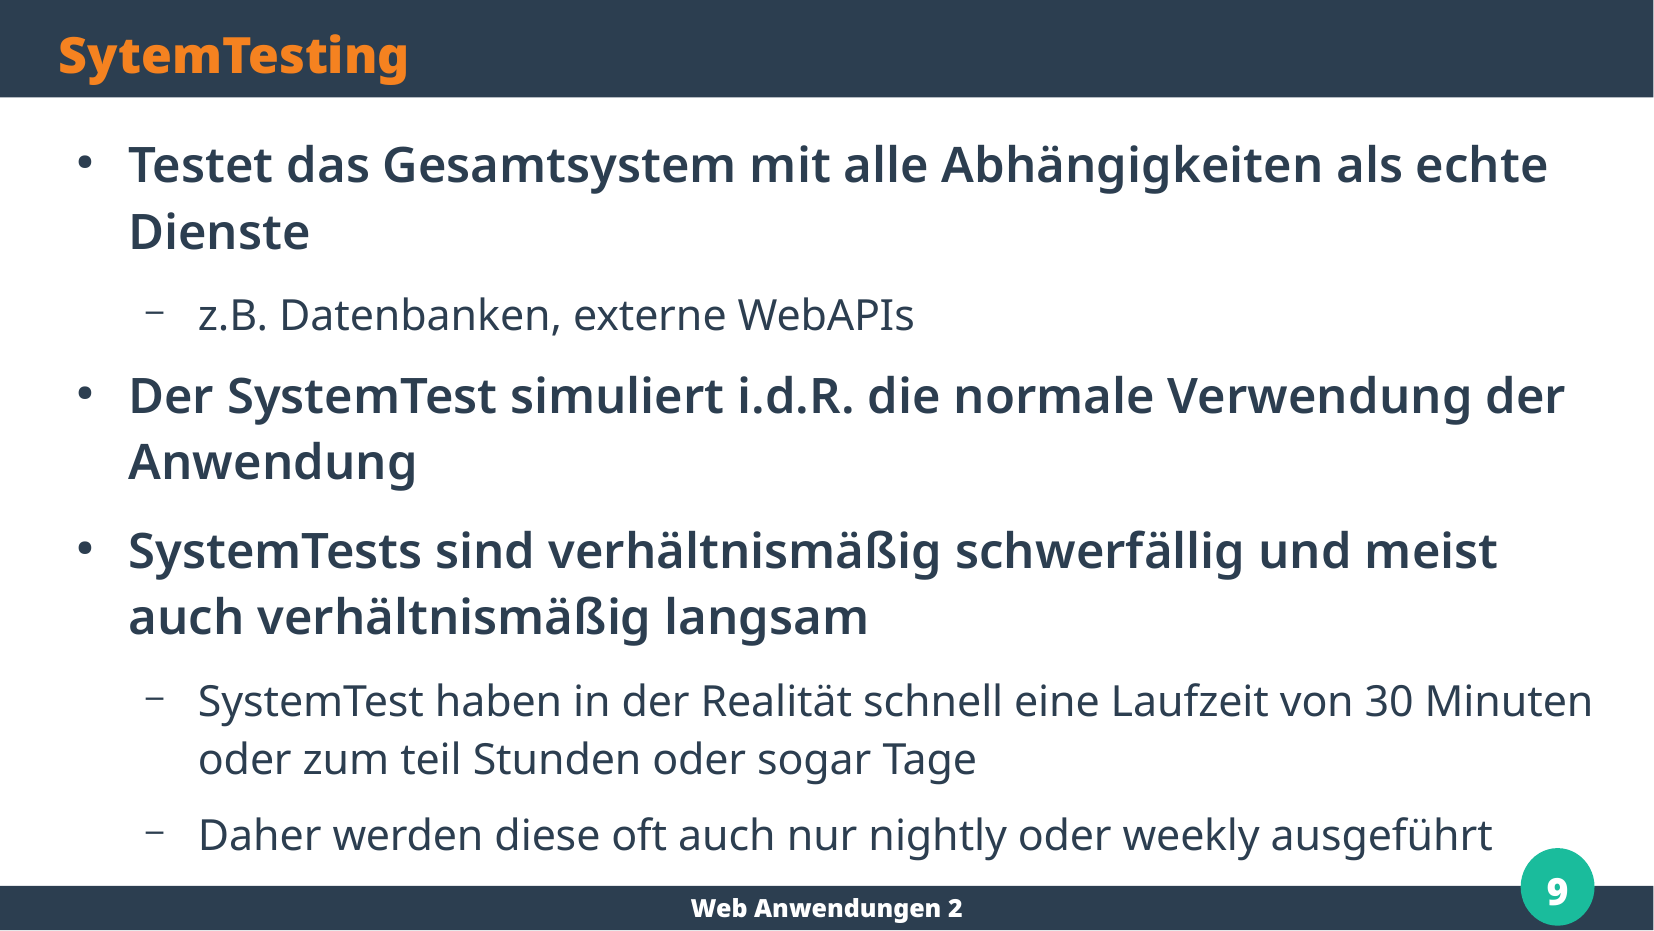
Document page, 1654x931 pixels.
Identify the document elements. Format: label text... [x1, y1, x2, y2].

list Testet das Gesamtsystem mit alle Abhängigkeiten als echte Dienste z.B. Datenbanken, externe WebAPIs Der SystemTest simuliert i.d.R. die normale Verwendung der Anwendung SystemTests sind verhältnismäßig schwerfällig und meist auch verhältnismäßig langsam SystemTest haben in der Realität schnell eine Laufzeit von 30 Minuten oder zum teil Stunden oder sogar Tage Daher werden diese oft auch nur nightly oder weekly ausgeführt [59, 129, 1595, 864]
title SytemTesting [59, 8, 1595, 89]
